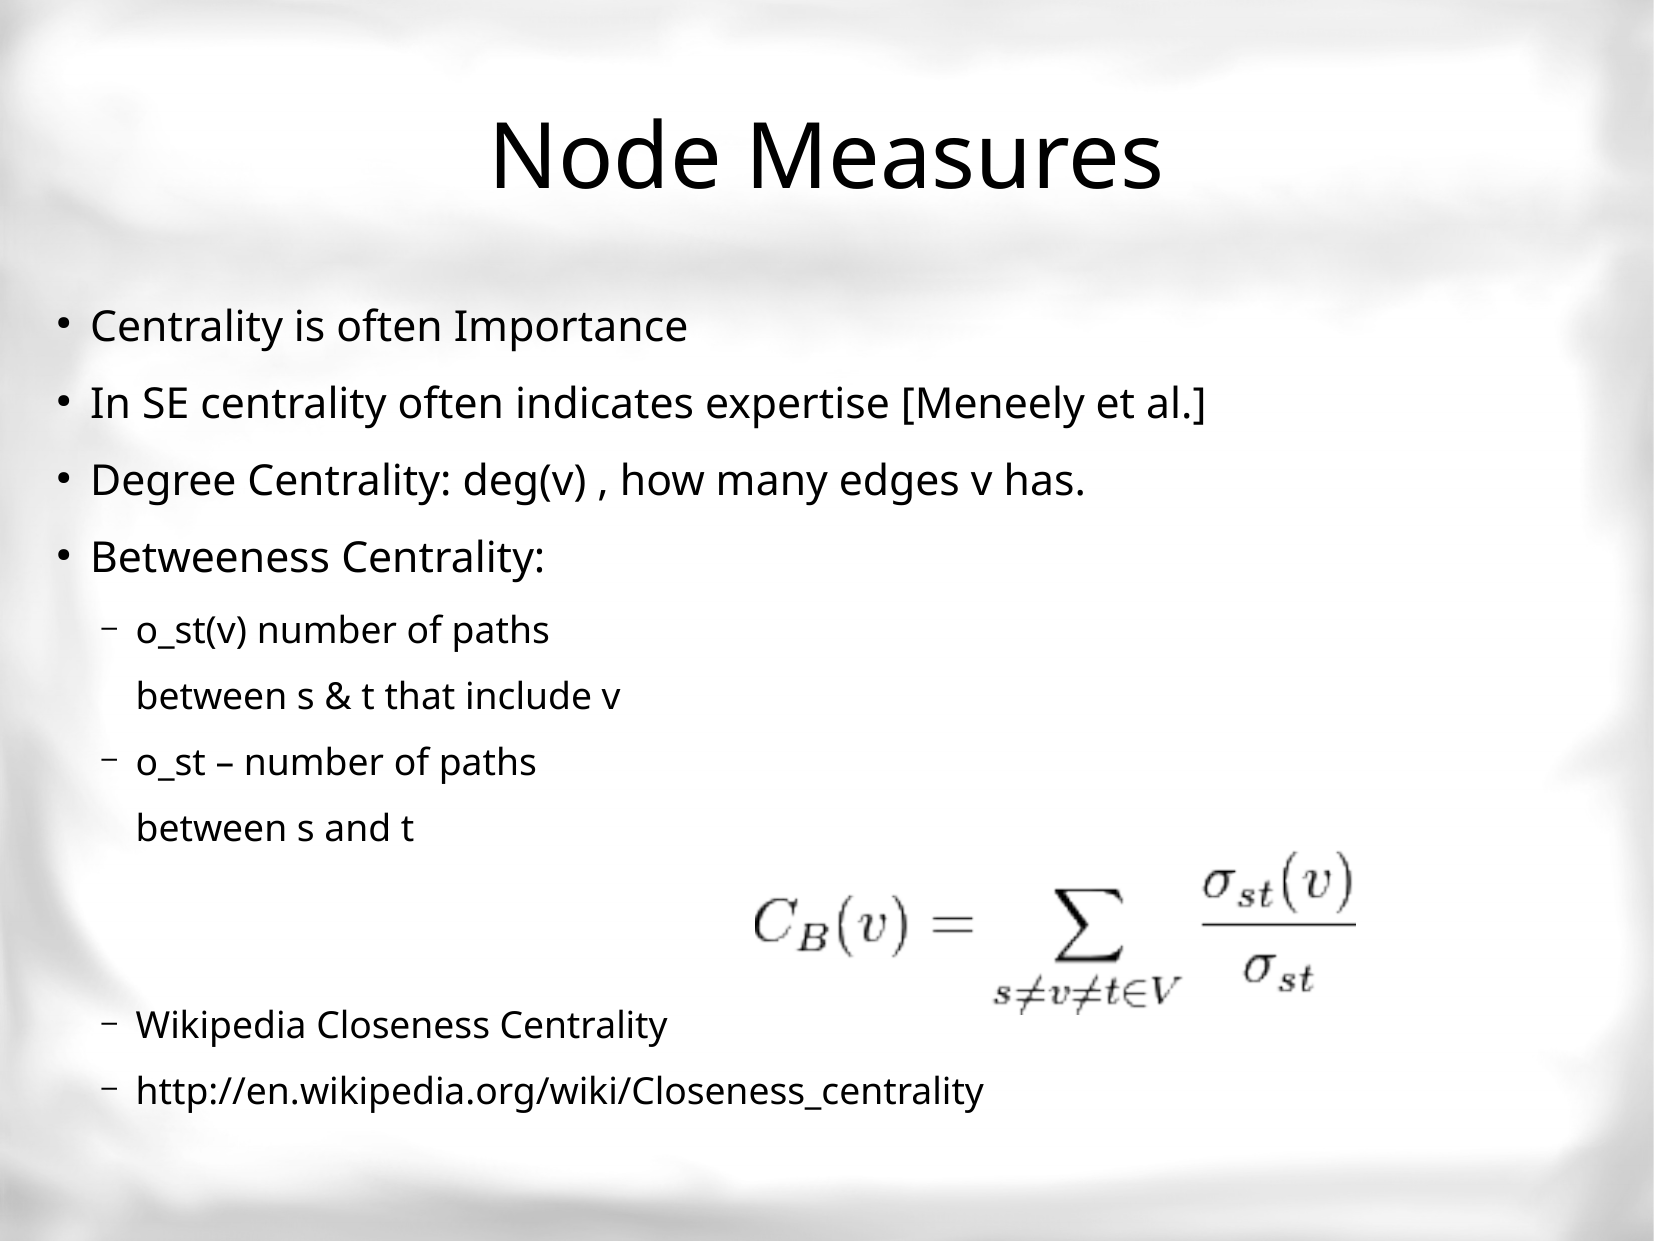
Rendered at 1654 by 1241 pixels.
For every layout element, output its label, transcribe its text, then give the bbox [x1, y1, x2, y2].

list Centrality is often Importance In SE centrality often indicates expertise [Meneely et al.] Degree Centrality: deg(v) , how many edges v has. Betweeness Centrality: o_st(v) number of paths between s & t that include v o_st – number of paths between s and t Wikipedia Closeness Centrality http://en.wikipedia.org/wiki/Closeness_centrality [44, 295, 1501, 1123]
title Node Measures [82, 49, 1571, 257]
picture [0, 0, 1654, 1241]
